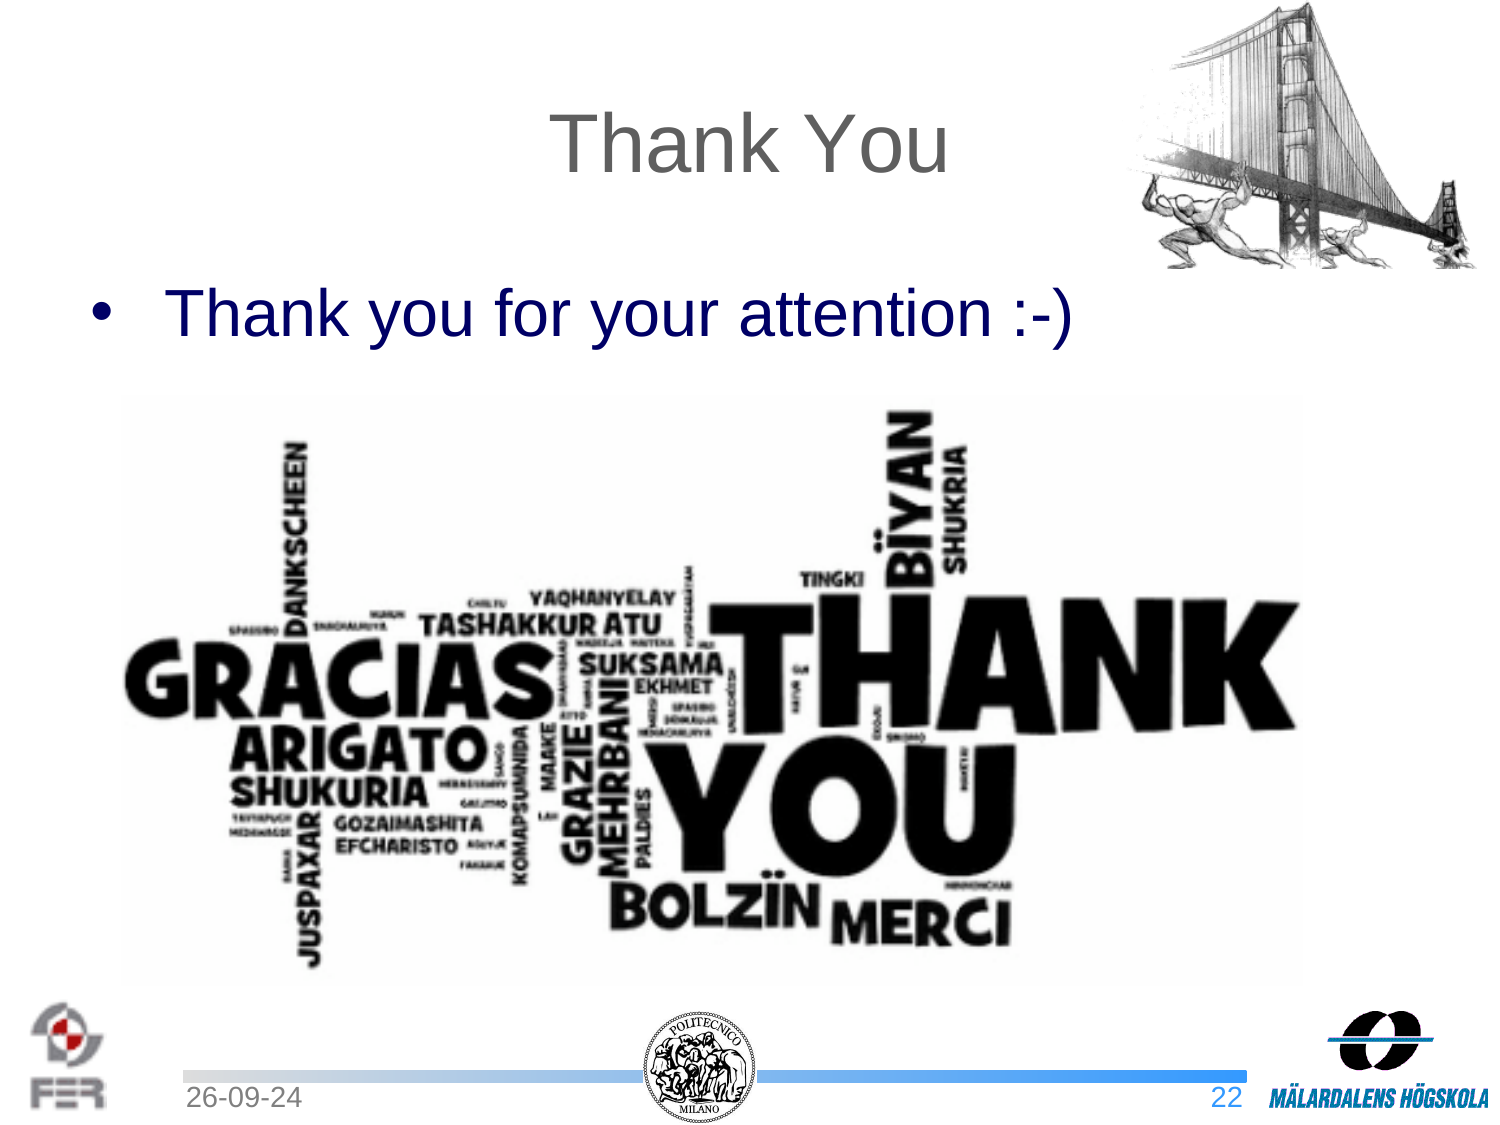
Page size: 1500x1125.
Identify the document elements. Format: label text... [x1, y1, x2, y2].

picture [1368, 1093, 1374, 1104]
picture [643, 1011, 757, 1123]
list Thank you for your attention :-) [75, 262, 1426, 1006]
text_box <numero> [1186, 1070, 1258, 1114]
picture [1454, 1091, 1459, 1108]
picture [29, 987, 107, 1125]
picture [1269, 1011, 1488, 1108]
title Thank You [75, 45, 1122, 233]
picture [121, 395, 1303, 986]
picture [1435, 1096, 1441, 1104]
text_box 13-10-30 [171, 1070, 396, 1114]
picture [1122, 0, 1477, 269]
